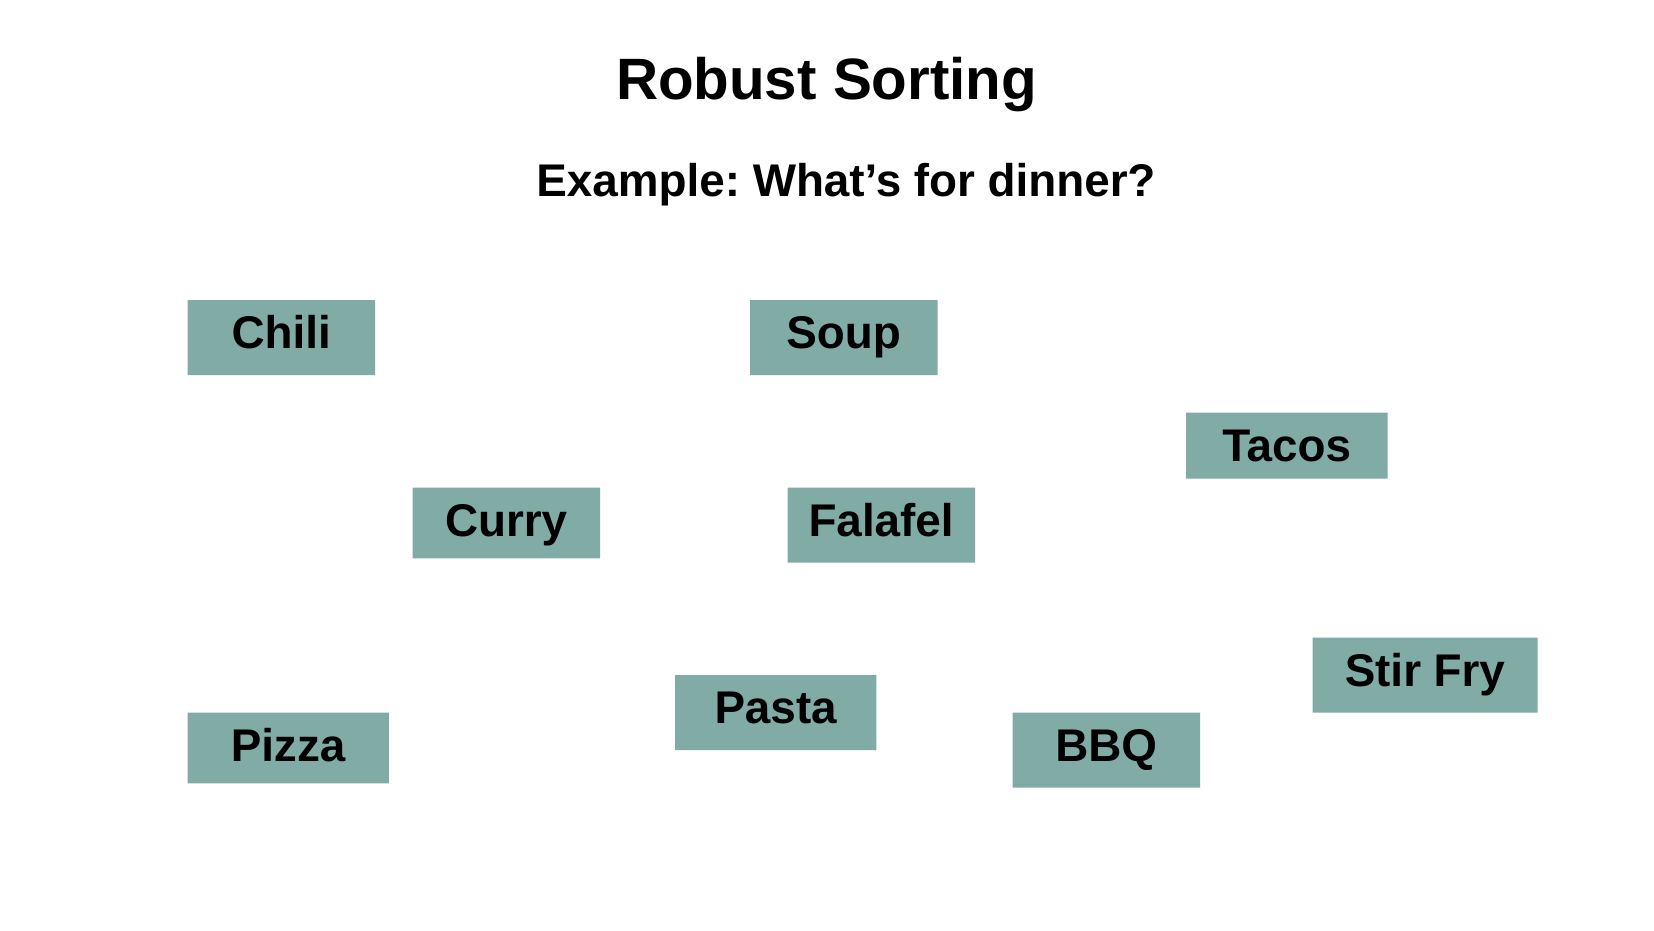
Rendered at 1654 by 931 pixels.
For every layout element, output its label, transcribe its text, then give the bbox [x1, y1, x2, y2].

title Robust Sorting [82, 2, 1571, 158]
text_box Chili [187, 300, 376, 376]
text_box Pasta [675, 675, 877, 751]
text_box Soup [750, 300, 938, 376]
text_box Stir Fry [1312, 637, 1538, 713]
text_box Example: What’s for dinner? [264, 147, 1428, 266]
text_box Curry [412, 487, 601, 559]
text_box BBQ [1012, 712, 1201, 788]
text_box Tacos [1186, 412, 1388, 479]
text_box Falafel [787, 487, 976, 563]
text_box Pizza [187, 712, 389, 784]
